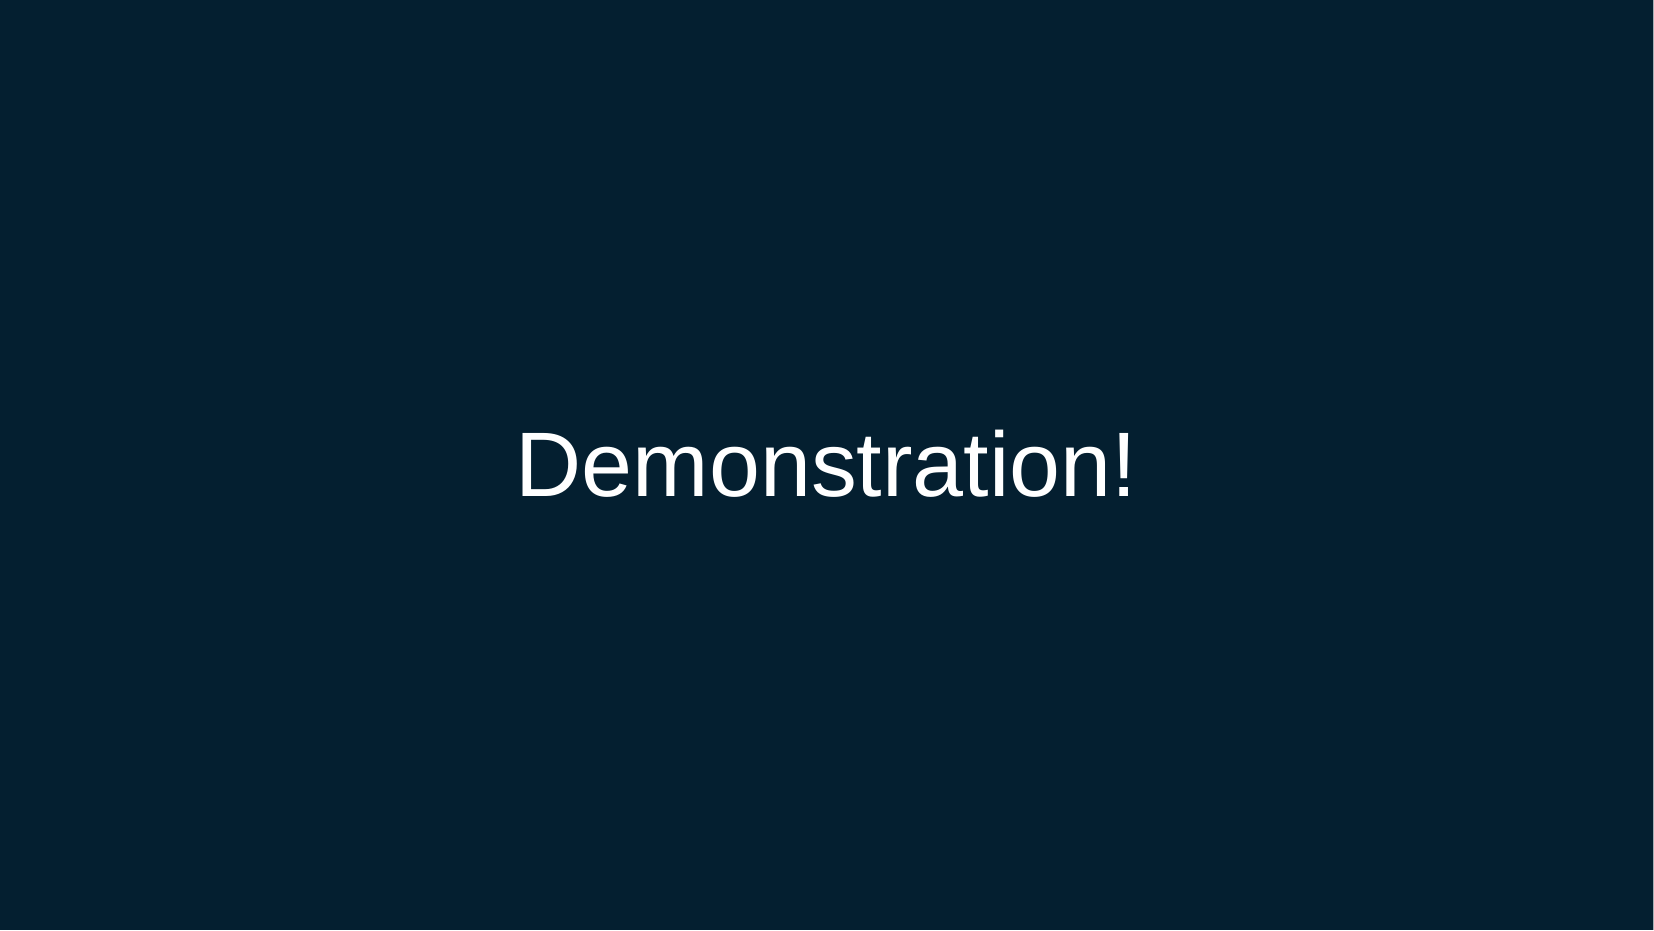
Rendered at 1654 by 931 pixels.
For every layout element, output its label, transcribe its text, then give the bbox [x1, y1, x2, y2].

title Demonstration! [82, 387, 1571, 543]
